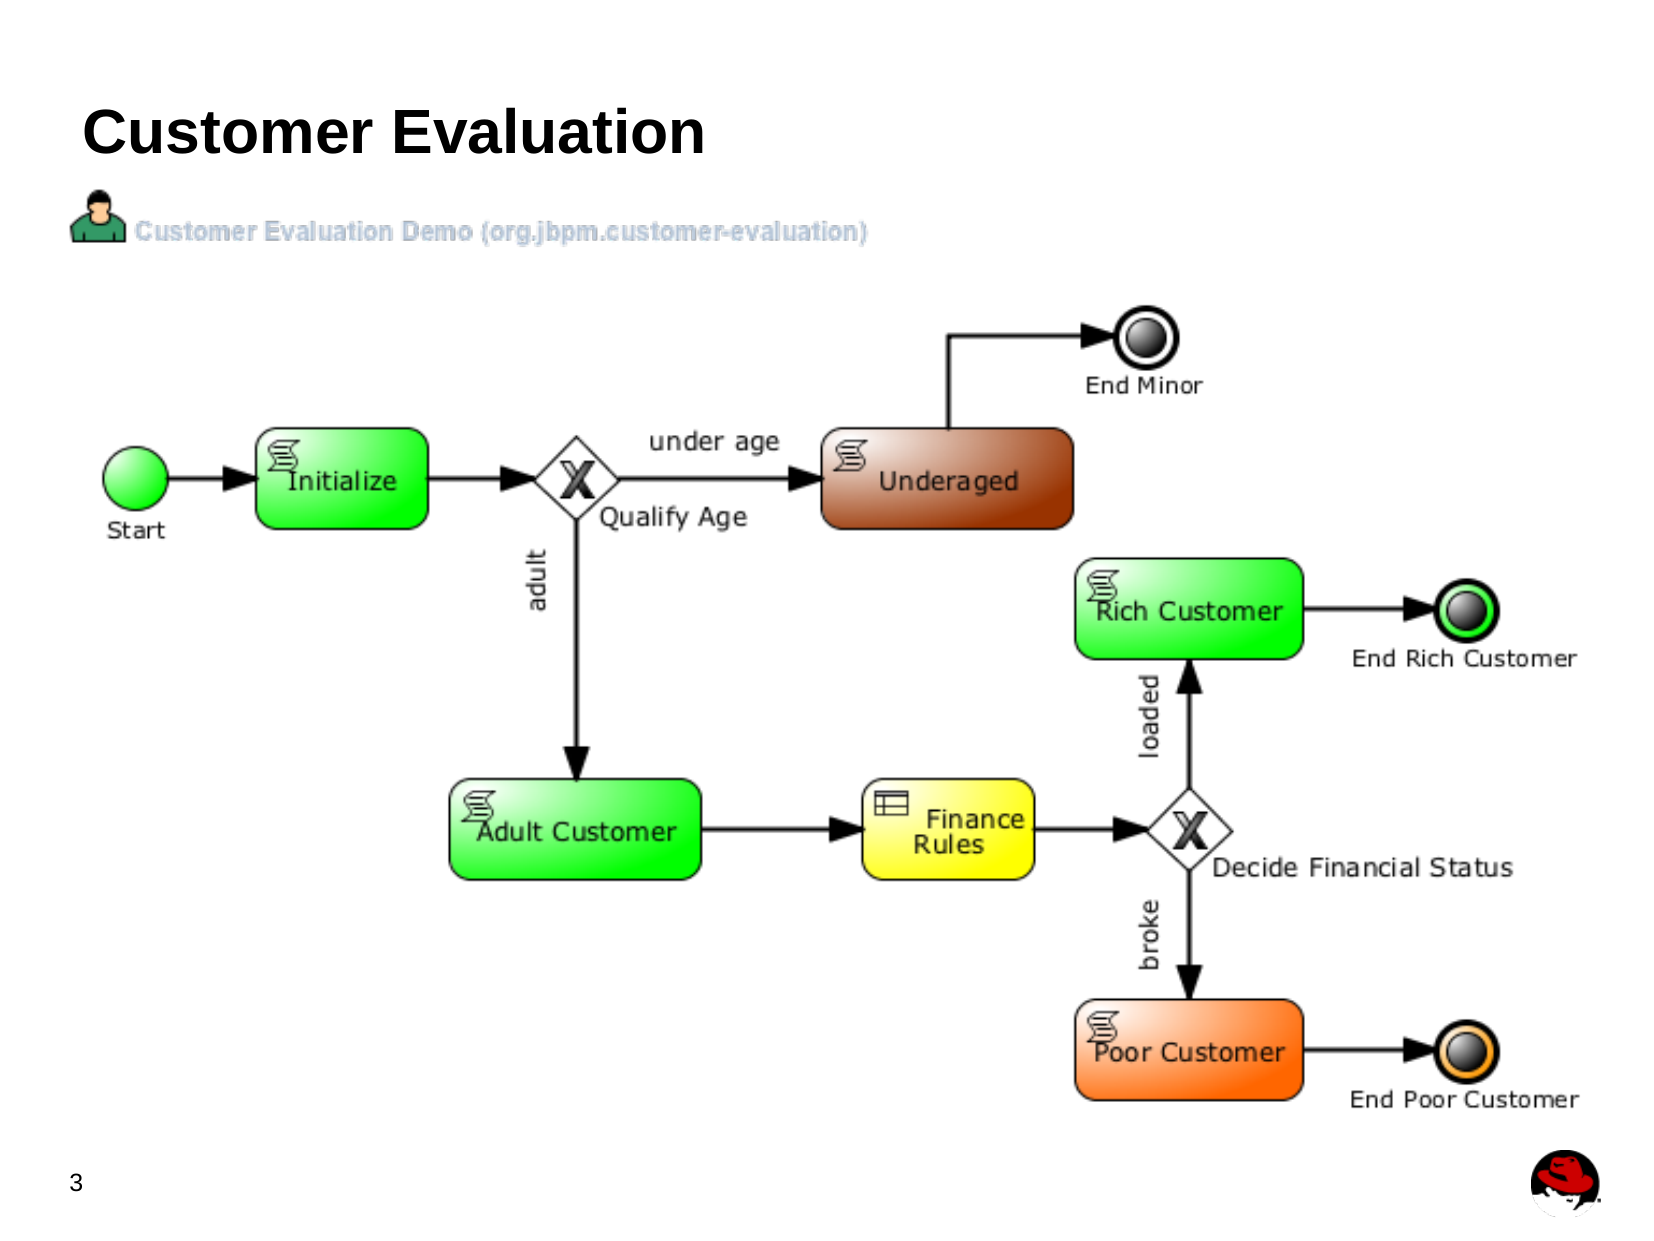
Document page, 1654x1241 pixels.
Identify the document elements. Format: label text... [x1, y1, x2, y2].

picture [19, 140, 1636, 1218]
title Customer Evaluation [82, 49, 1571, 140]
